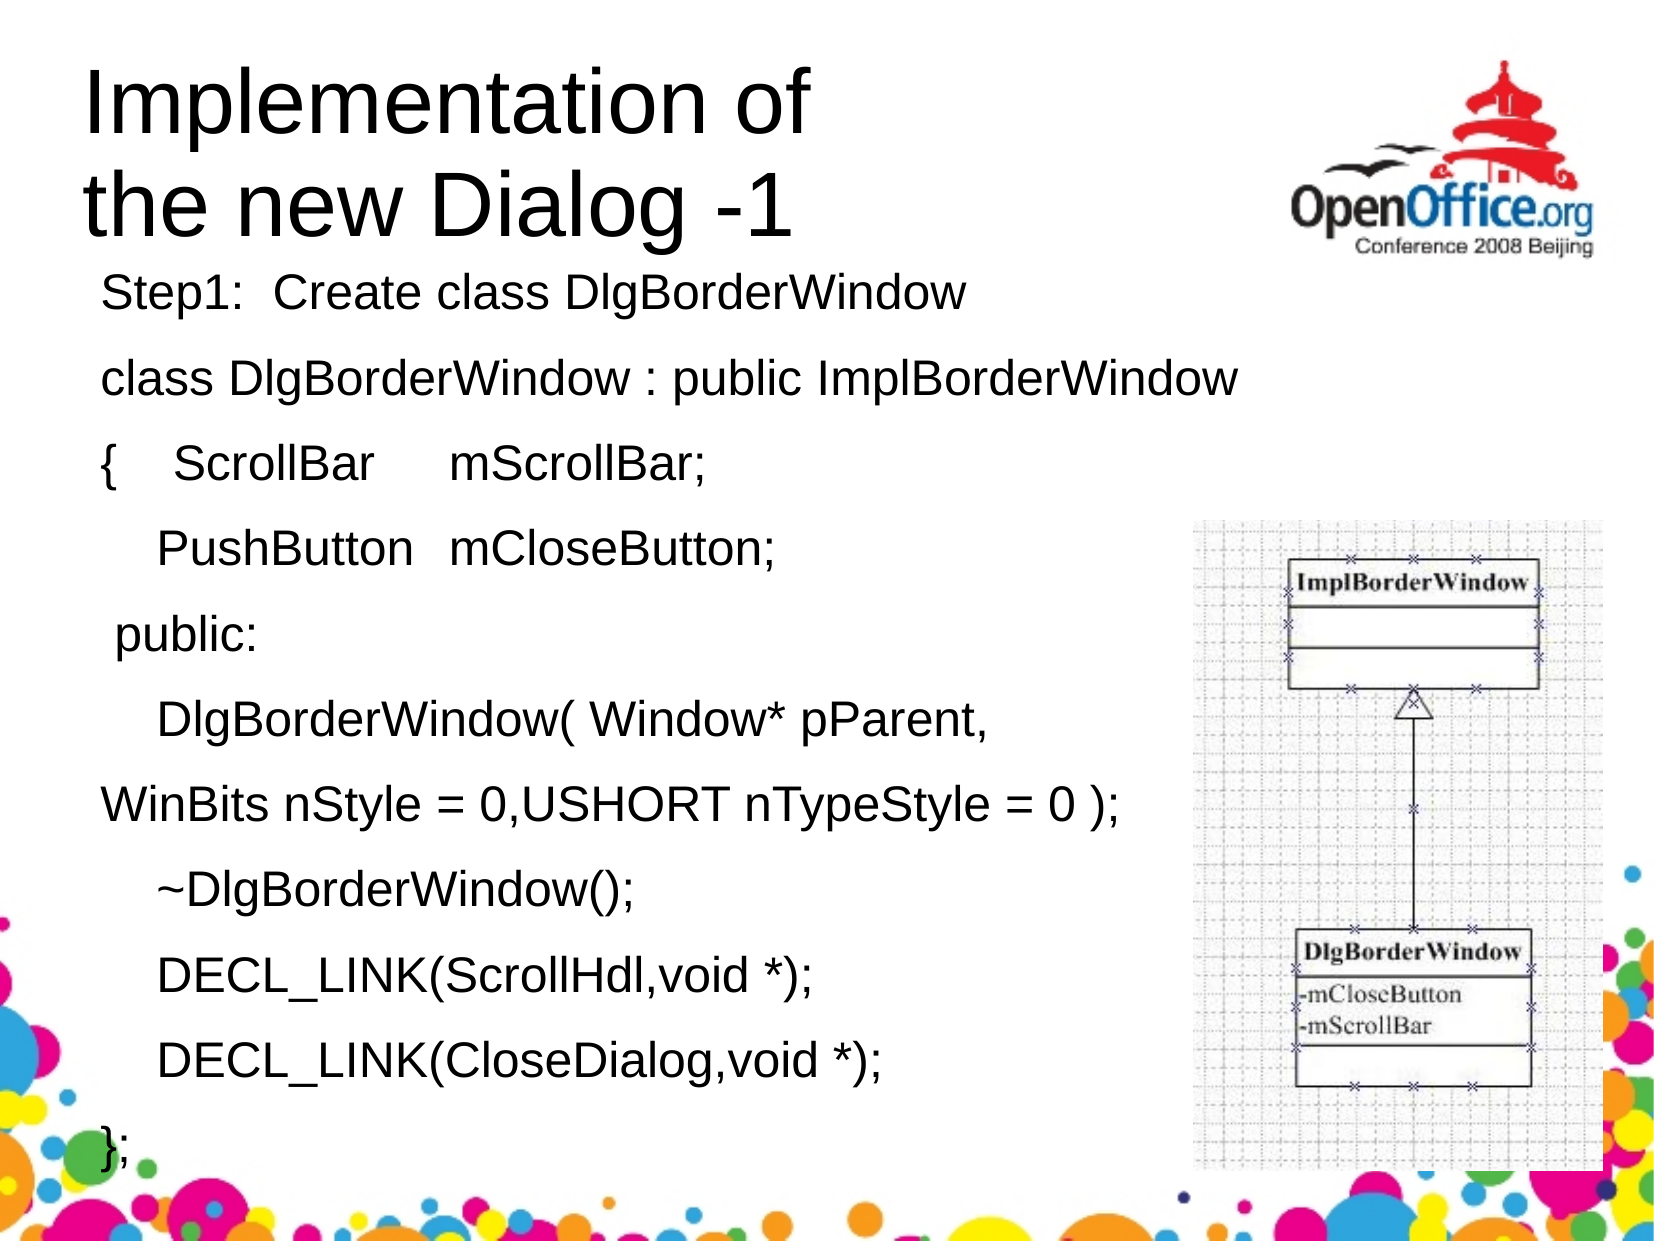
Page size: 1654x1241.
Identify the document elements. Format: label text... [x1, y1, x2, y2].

picture [0, 0, 1654, 1241]
title Implementation of the new Dialog -1 [82, 49, 1571, 257]
list Step1: Create class DlgBorderWindow class DlgBorderWindow : public ImplBorderWindow { ScrollBar mScrollBar; PushButton mCloseButton; public: DlgBorderWindow( Window* pParent, WinBits nStyle = 0,USHORT nTypeStyle = 0 ); ~DlgBorderWindow(); DECL_LINK(ScrollHdl,void *); DECL_LINK(CloseDialog,void *); }; [82, 264, 1571, 1174]
